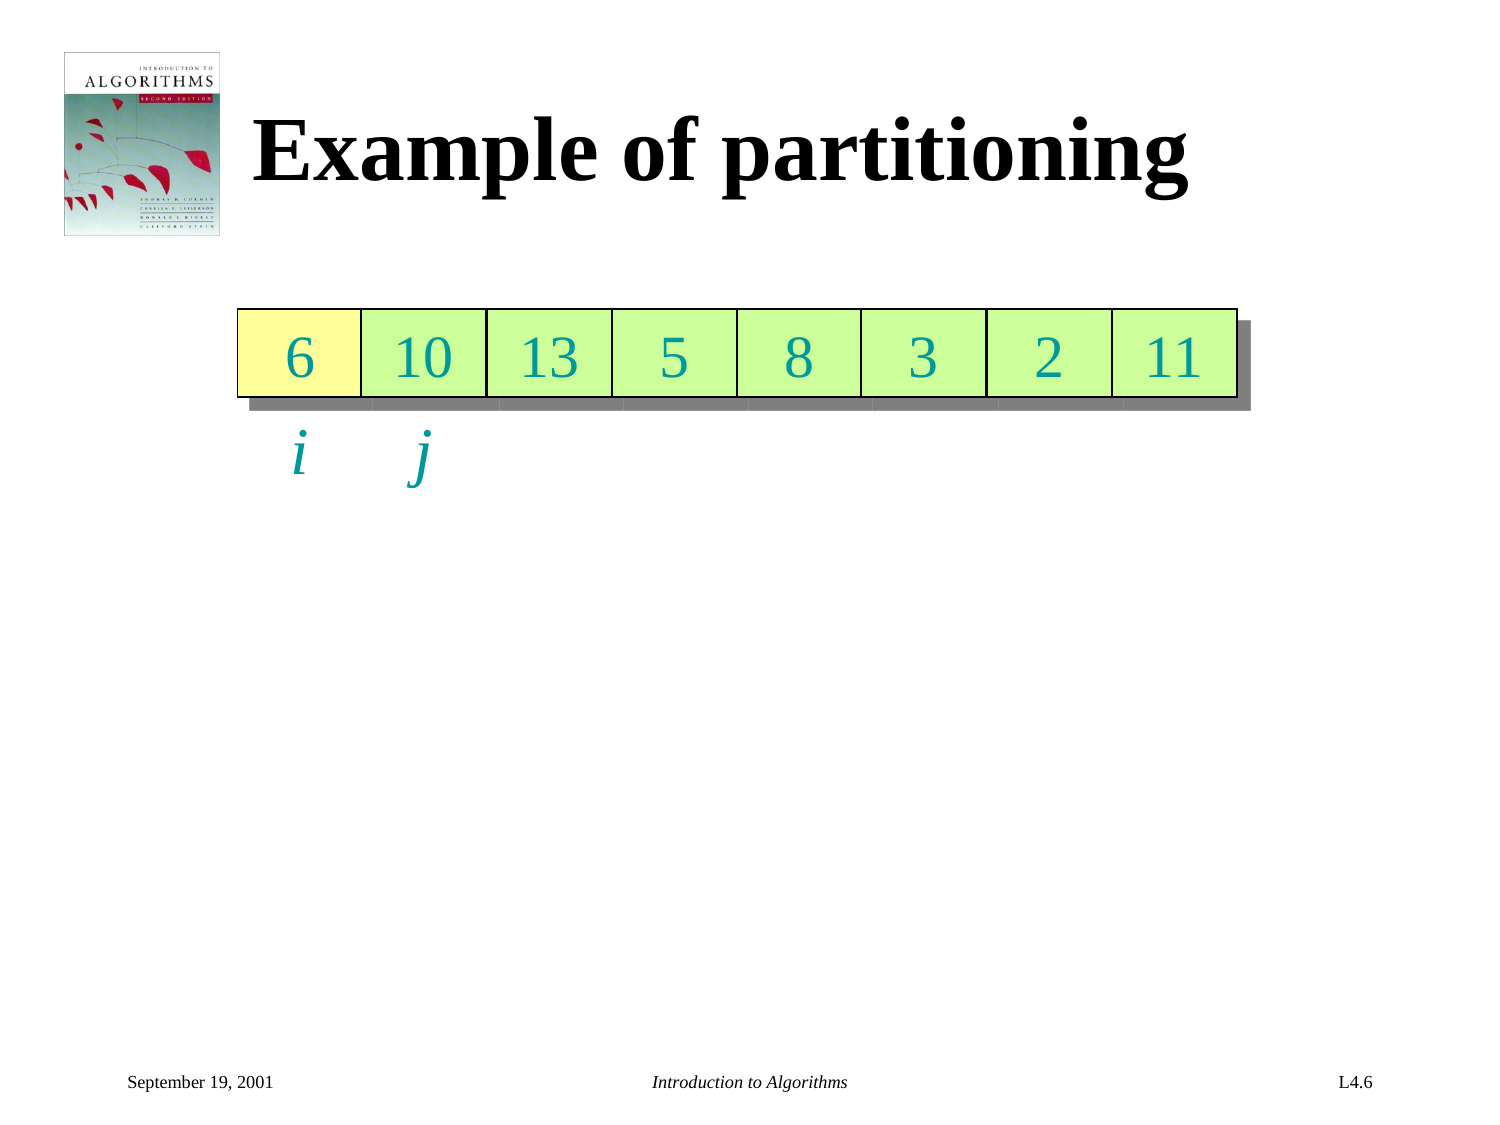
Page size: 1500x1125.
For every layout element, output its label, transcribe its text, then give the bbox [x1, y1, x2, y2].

text_box 2 [986, 309, 1112, 398]
text_box 5 [612, 309, 737, 398]
text_box 10 [361, 309, 487, 398]
text_box 6 [237, 309, 361, 398]
text_box j [399, 399, 448, 496]
text_box L4.<number> [1074, 1062, 1388, 1101]
text_box i [276, 399, 325, 496]
text_box 11 [1112, 309, 1237, 398]
text_box 13 [487, 309, 612, 398]
picture [64, 52, 220, 236]
text_box September 19, 2001 [112, 1062, 426, 1101]
text_box Introduction to Algorithms [512, 1062, 988, 1101]
text_box 8 [737, 309, 860, 398]
title Example of partitioning [237, 49, 1475, 238]
text_box 3 [860, 309, 986, 398]
